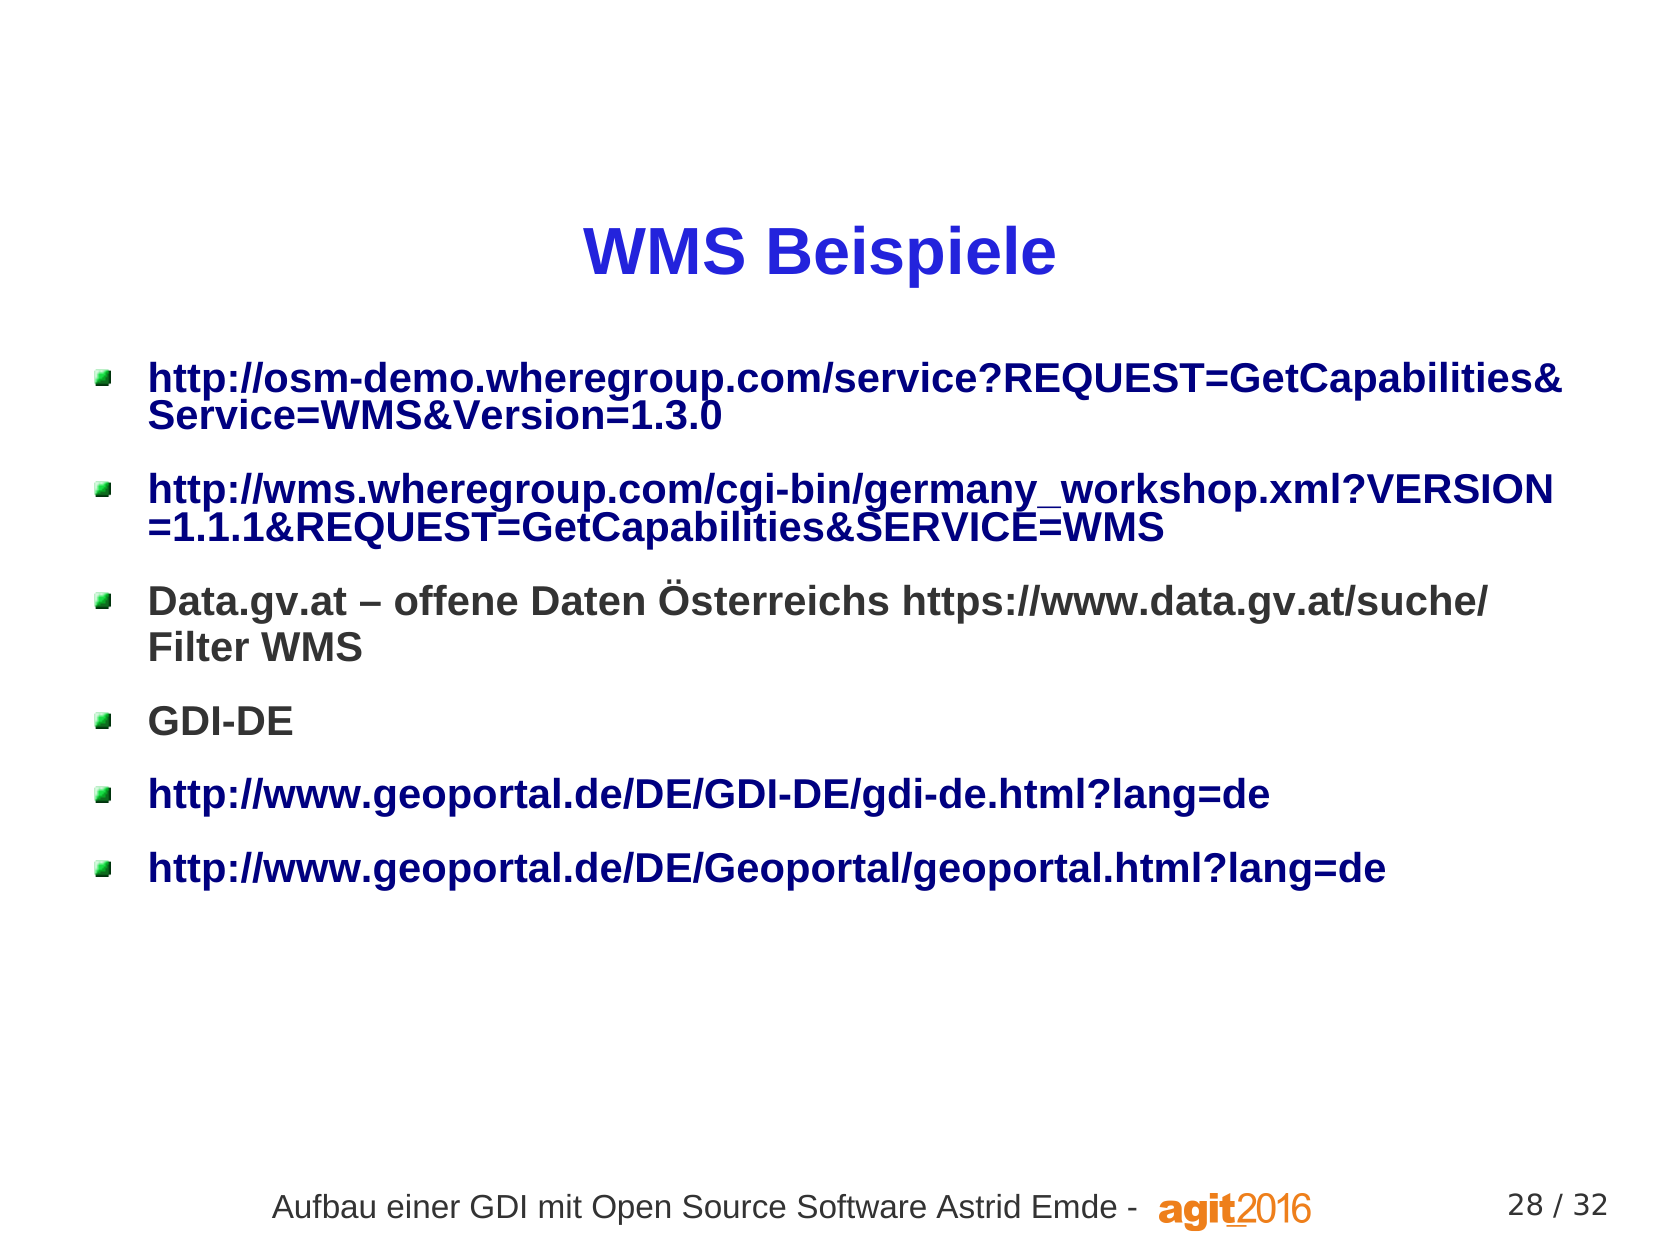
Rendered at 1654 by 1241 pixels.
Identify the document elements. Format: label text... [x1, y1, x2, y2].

title WMS Beispiele [76, 177, 1565, 325]
list http://osm-demo.wheregroup.com/service?REQUEST=GetCapabilities&Service=WMS&Version=1.3.0 http://wms.wheregroup.com/cgi-bin/germany_workshop.xml?VERSION=1.1.1&REQUEST=GetCapabilities&SERVICE=WMS Data.gv.at – offene Daten Österreichs https://www.data.gv.at/suche/ Filter WMS GDI-DE http://www.geoportal.de/DE/GDI-DE/gdi-de.html?lang=de http://www.geoportal.de/DE/Geoportal/geoportal.html?lang=de [76, 354, 1565, 1173]
picture [1158, 1192, 1312, 1232]
